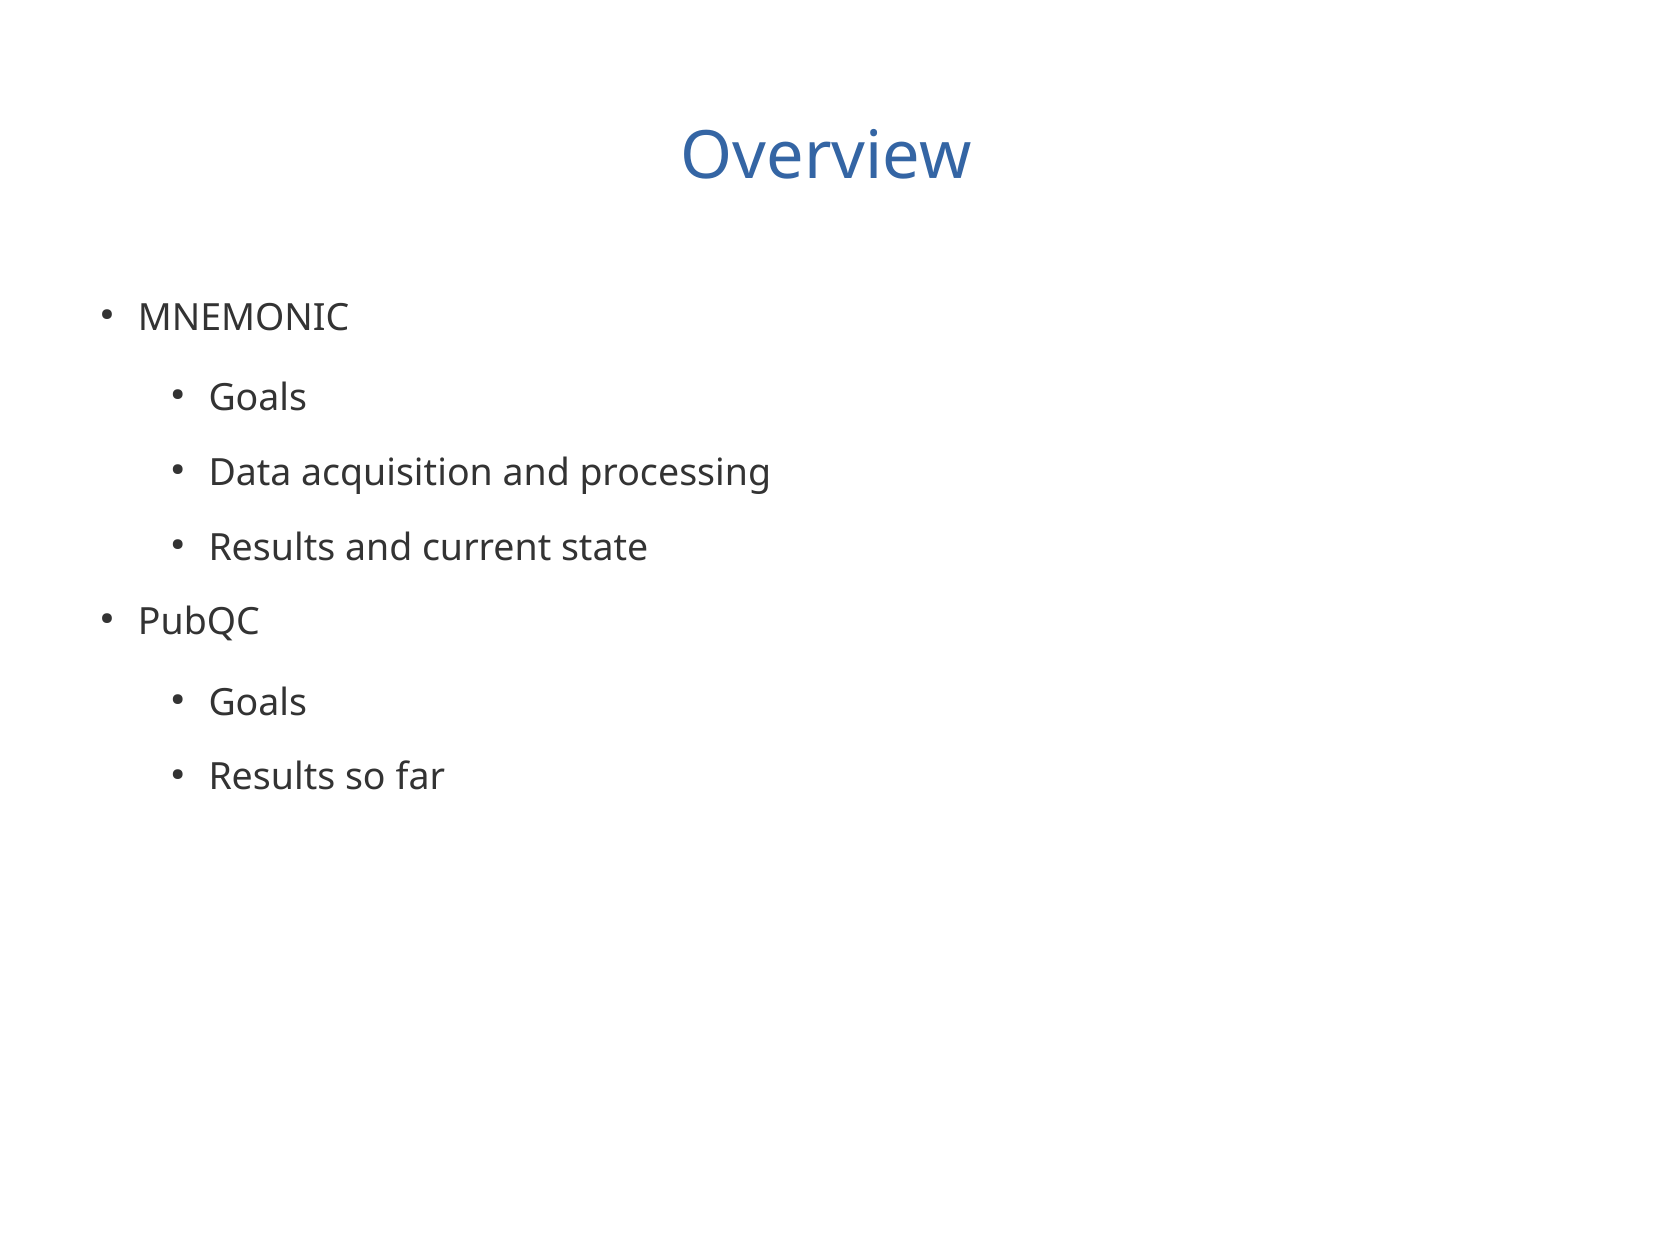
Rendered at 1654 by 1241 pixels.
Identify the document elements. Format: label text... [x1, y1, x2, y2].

list MNEMONIC Goals Data acquisition and processing Results and current state PubQC Goals Results so far [82, 290, 809, 1010]
title Overview [82, 49, 1571, 257]
